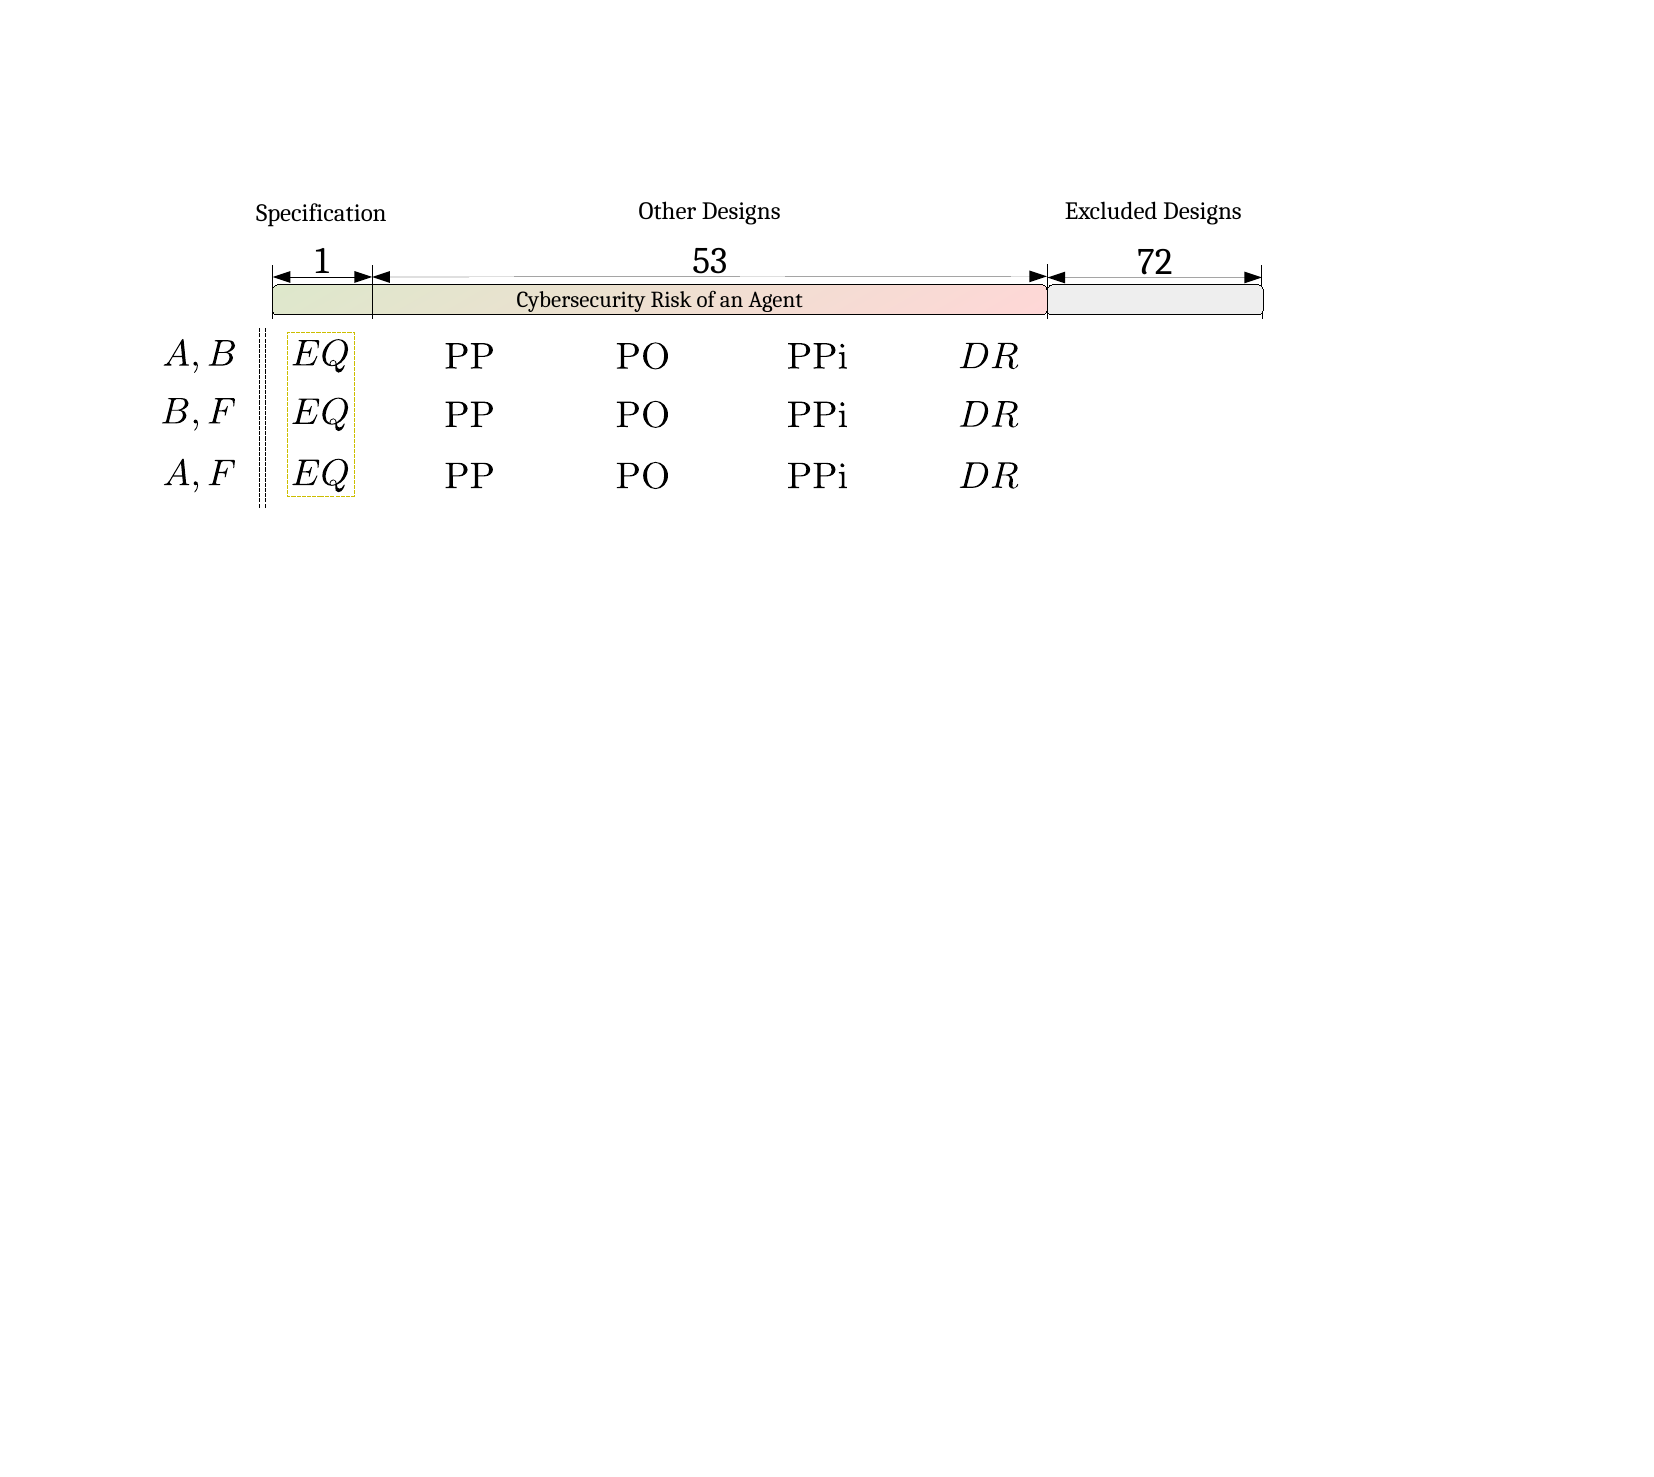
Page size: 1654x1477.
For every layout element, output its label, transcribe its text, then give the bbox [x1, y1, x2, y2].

picture [786, 343, 847, 369]
text_box Specification [231, 191, 412, 237]
text_box Other Designs [615, 189, 805, 234]
picture [161, 457, 237, 494]
picture [290, 458, 349, 493]
picture [615, 400, 668, 428]
picture [615, 461, 668, 490]
picture [290, 397, 349, 432]
picture [444, 401, 493, 428]
picture [615, 342, 668, 370]
text_box Cybersecurity Risk of an Agent [273, 284, 372, 315]
picture [958, 401, 1019, 428]
picture [444, 343, 493, 369]
picture [786, 462, 847, 489]
picture [158, 396, 237, 433]
picture [160, 337, 237, 375]
picture [786, 401, 847, 428]
picture [444, 462, 493, 489]
picture [958, 342, 1019, 370]
picture [290, 339, 349, 373]
text_box [1047, 284, 1264, 315]
picture [958, 462, 1019, 489]
text_box Cybersecurity Risk of an Agent [373, 284, 1047, 315]
text_box Excluded Designs [1039, 189, 1268, 234]
